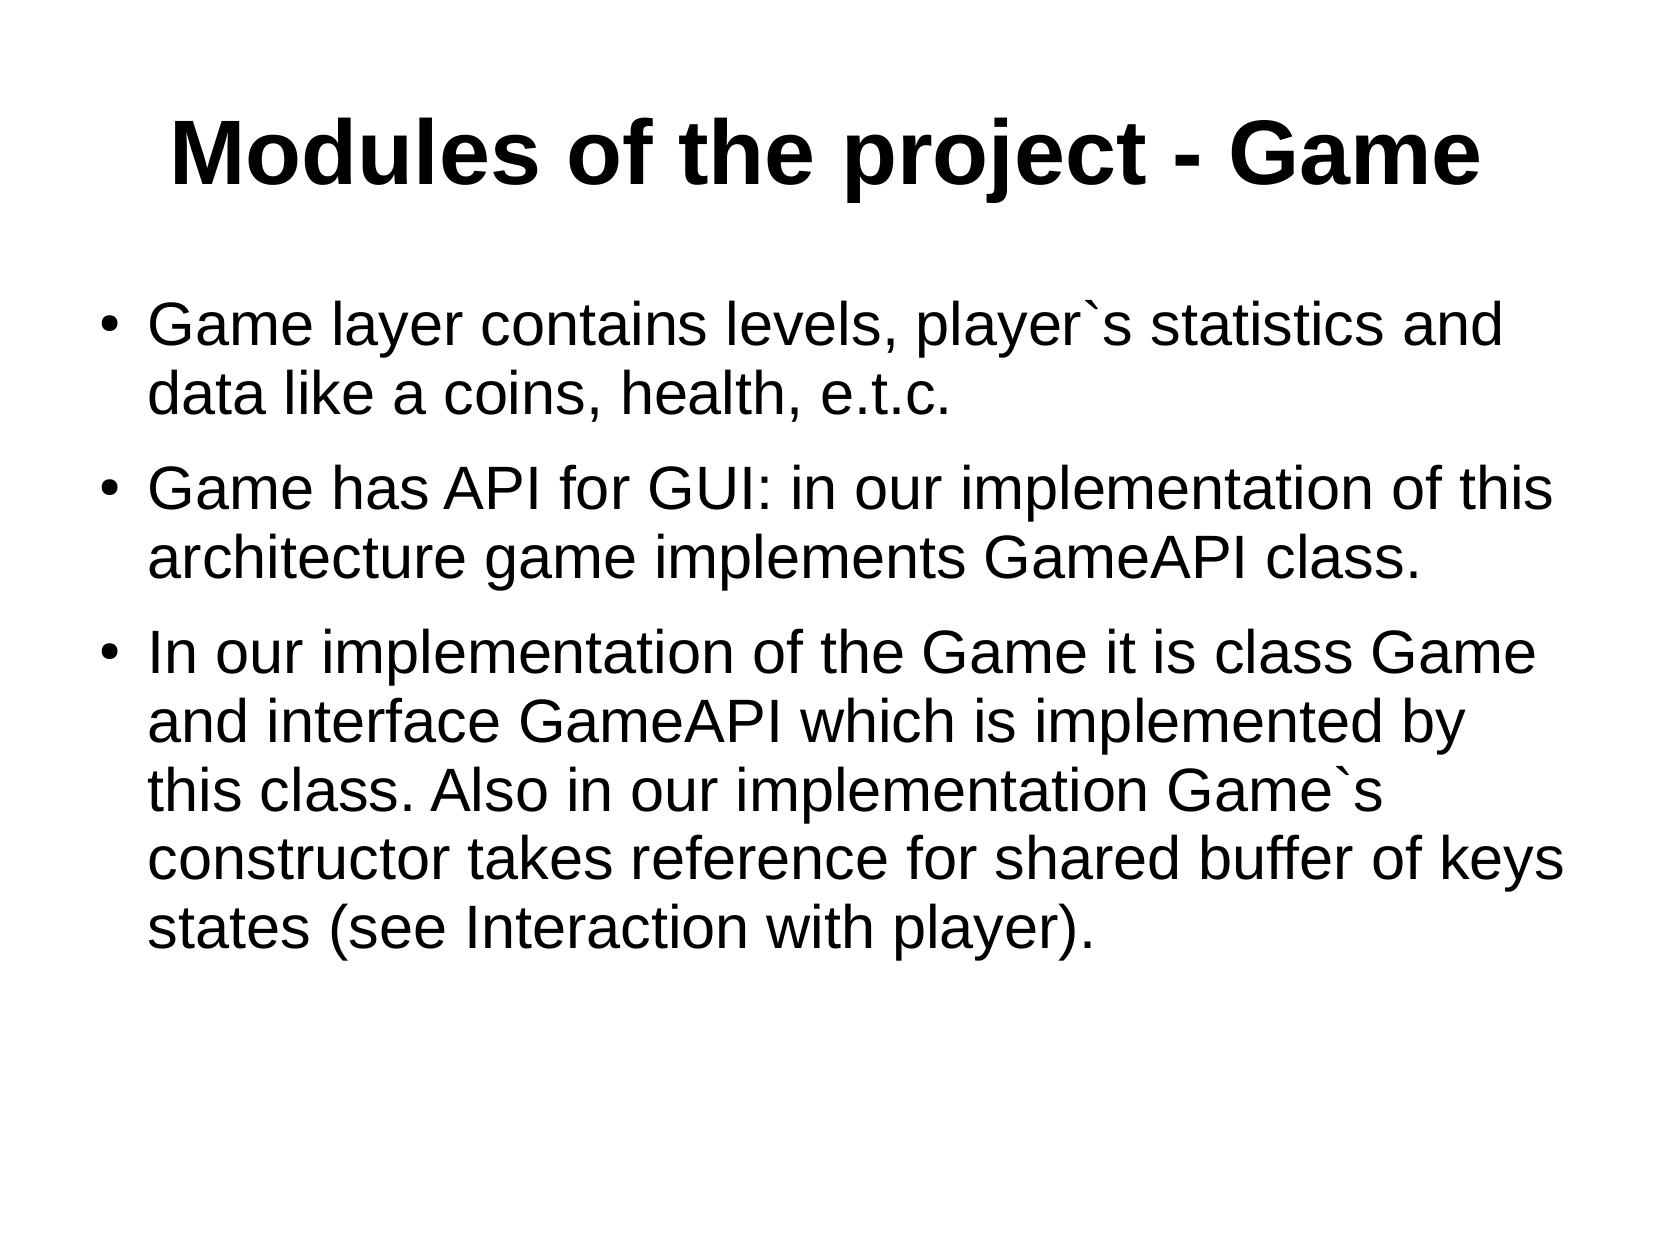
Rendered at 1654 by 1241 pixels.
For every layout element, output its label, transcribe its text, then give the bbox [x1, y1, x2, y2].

list Game layer contains levels, player`s statistics and data like a coins, health, e.t.c. Game has API for GUI: in our implementation of this architecture game implements GameAPI class. In our implementation of the Game it is class Game and interface GameAPI which is implemented by this class. Also in our implementation Game`s constructor takes reference for shared buffer of keys states (see Interaction with player). [82, 290, 1571, 1010]
title Modules of the project - Game [82, 49, 1571, 257]
